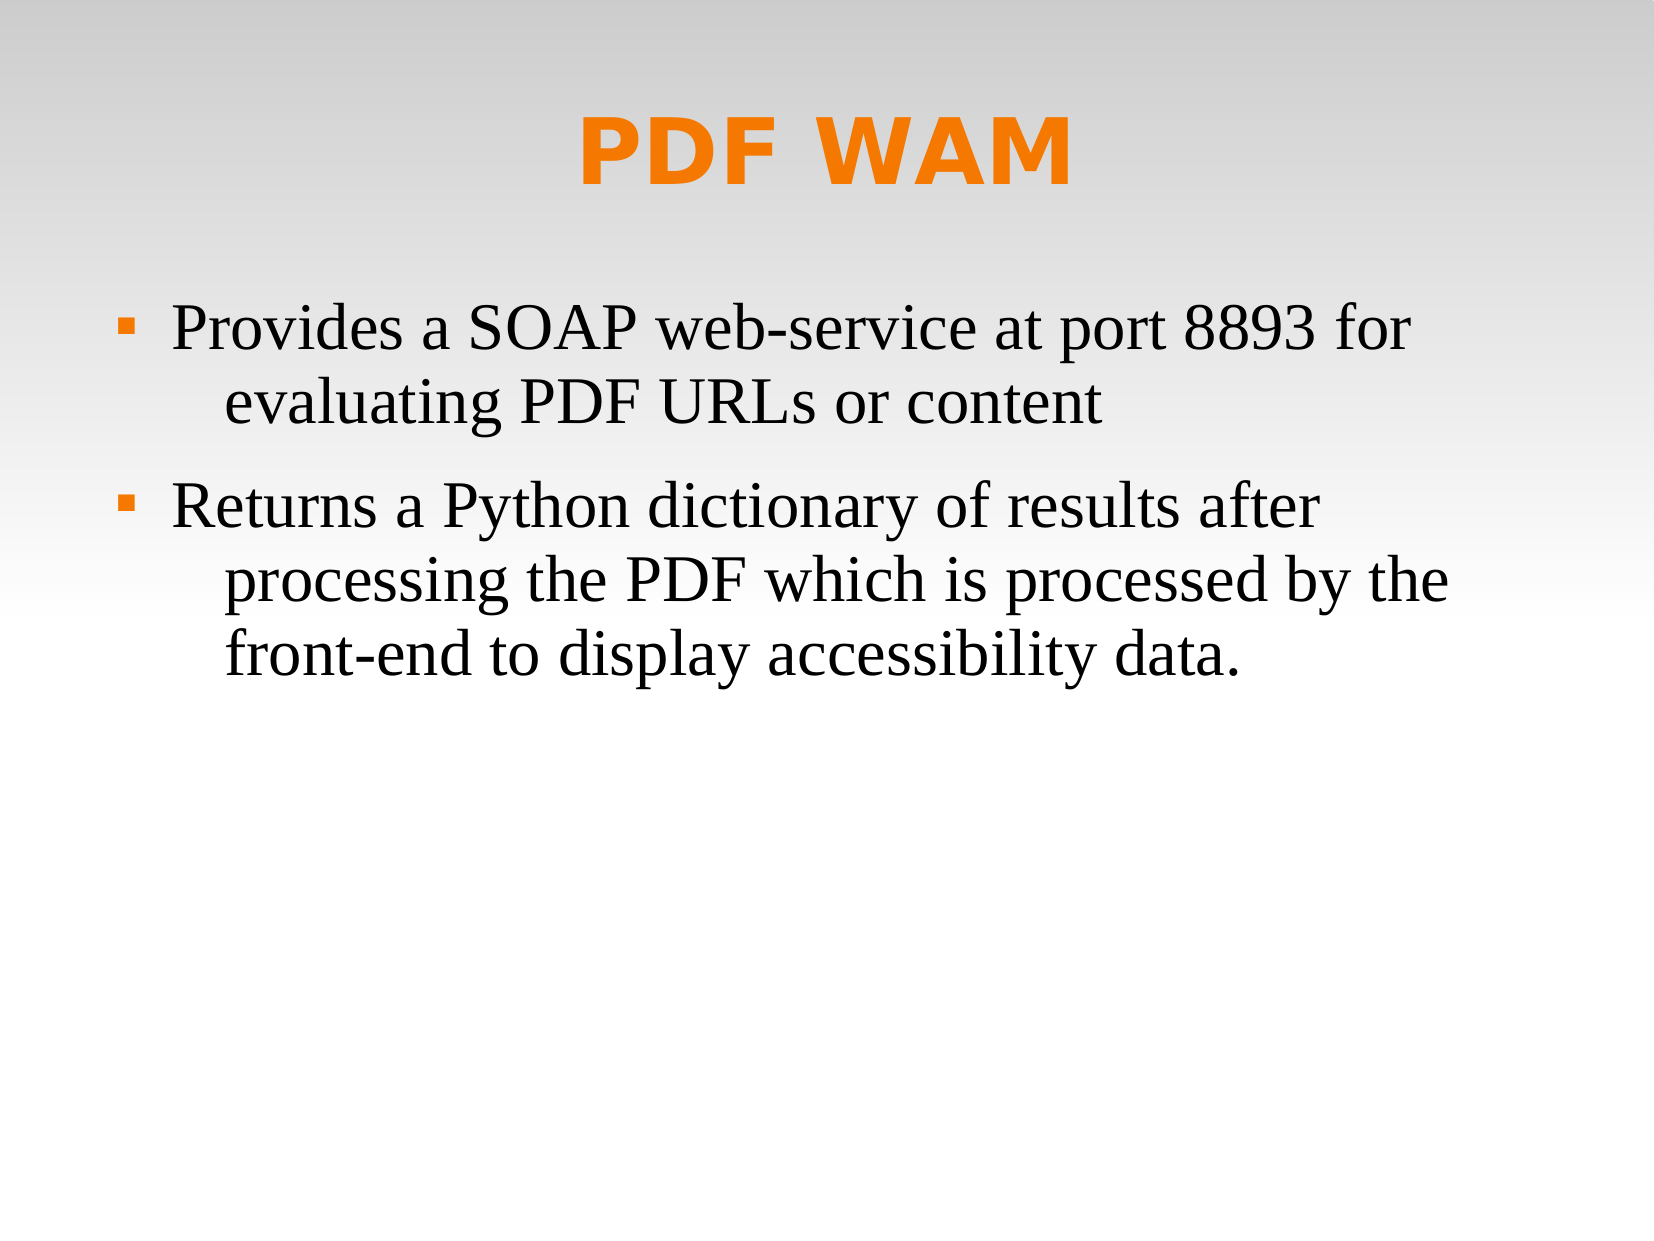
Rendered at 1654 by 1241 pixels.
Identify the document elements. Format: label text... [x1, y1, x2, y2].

title PDF WAM [82, 49, 1571, 257]
list Provides a SOAP web-service at port 8893 for evaluating PDF URLs or content Returns a Python dictionary of results after processing the PDF which is processed by the front-end to display accessibility data. [82, 290, 1571, 1109]
